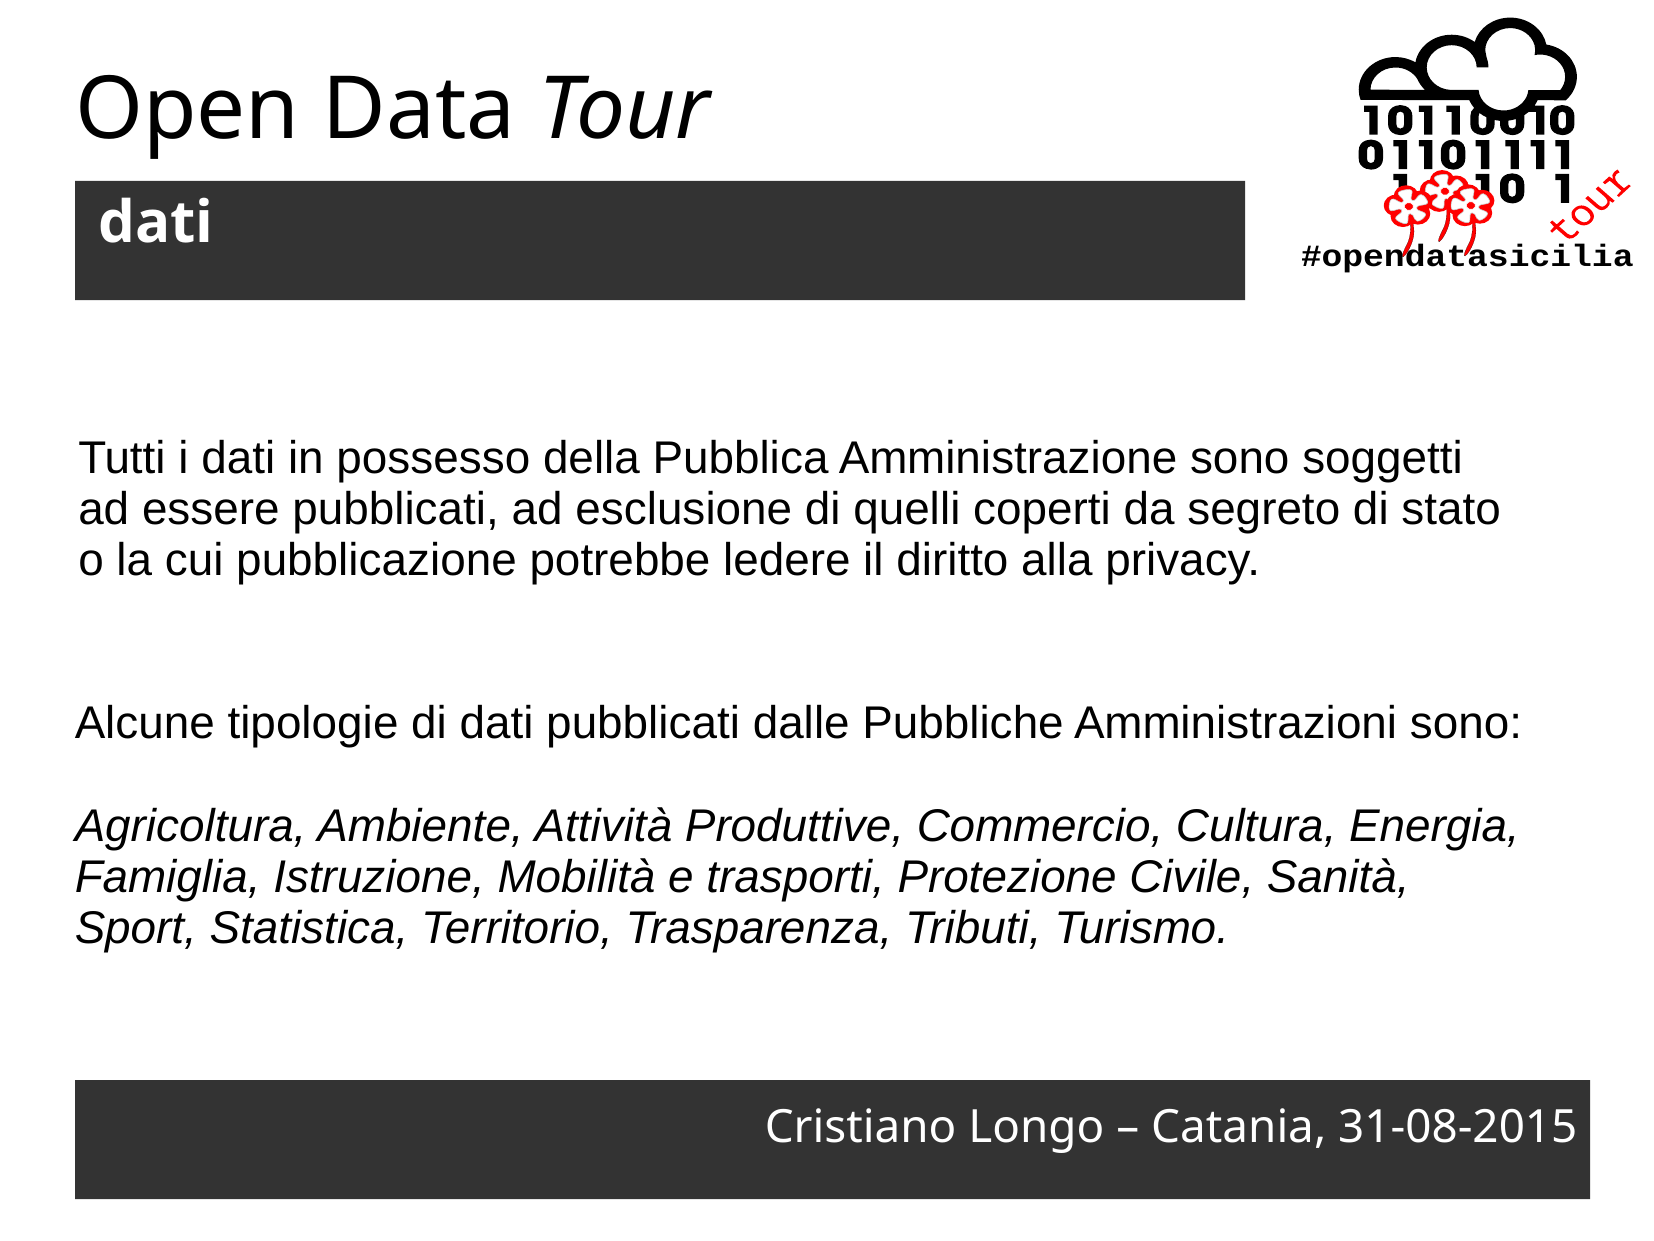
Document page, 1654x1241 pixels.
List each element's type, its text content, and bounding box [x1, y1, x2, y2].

list Cristiano Longo – Catania, 31-08-2015 [75, 1080, 1591, 1200]
list dati [75, 180, 1246, 301]
picture [1302, 17, 1633, 273]
list Open Data Tour [75, 45, 1246, 165]
text_box Alcune tipologie di dati pubblicati dalle Pubbliche Amministrazioni sono: Agricoltura, Ambiente, Attività Produttive, Commercio, Cultura, Energia, Famiglia, Istruzione, Mobilità e trasporti, Protezione Civile, Sanità, Sport, Statistica, Territorio, Trasparenza, Tributi, Turismo. [60, 690, 1561, 1004]
text_box Tutti i dati in possesso della Pubblica Amministrazione sono soggetti ad essere pubblicati, ad esclusione di quelli coperti da segreto di stato o la cui pubblicazione potrebbe ledere il diritto alla privacy. [63, 424, 1549, 594]
